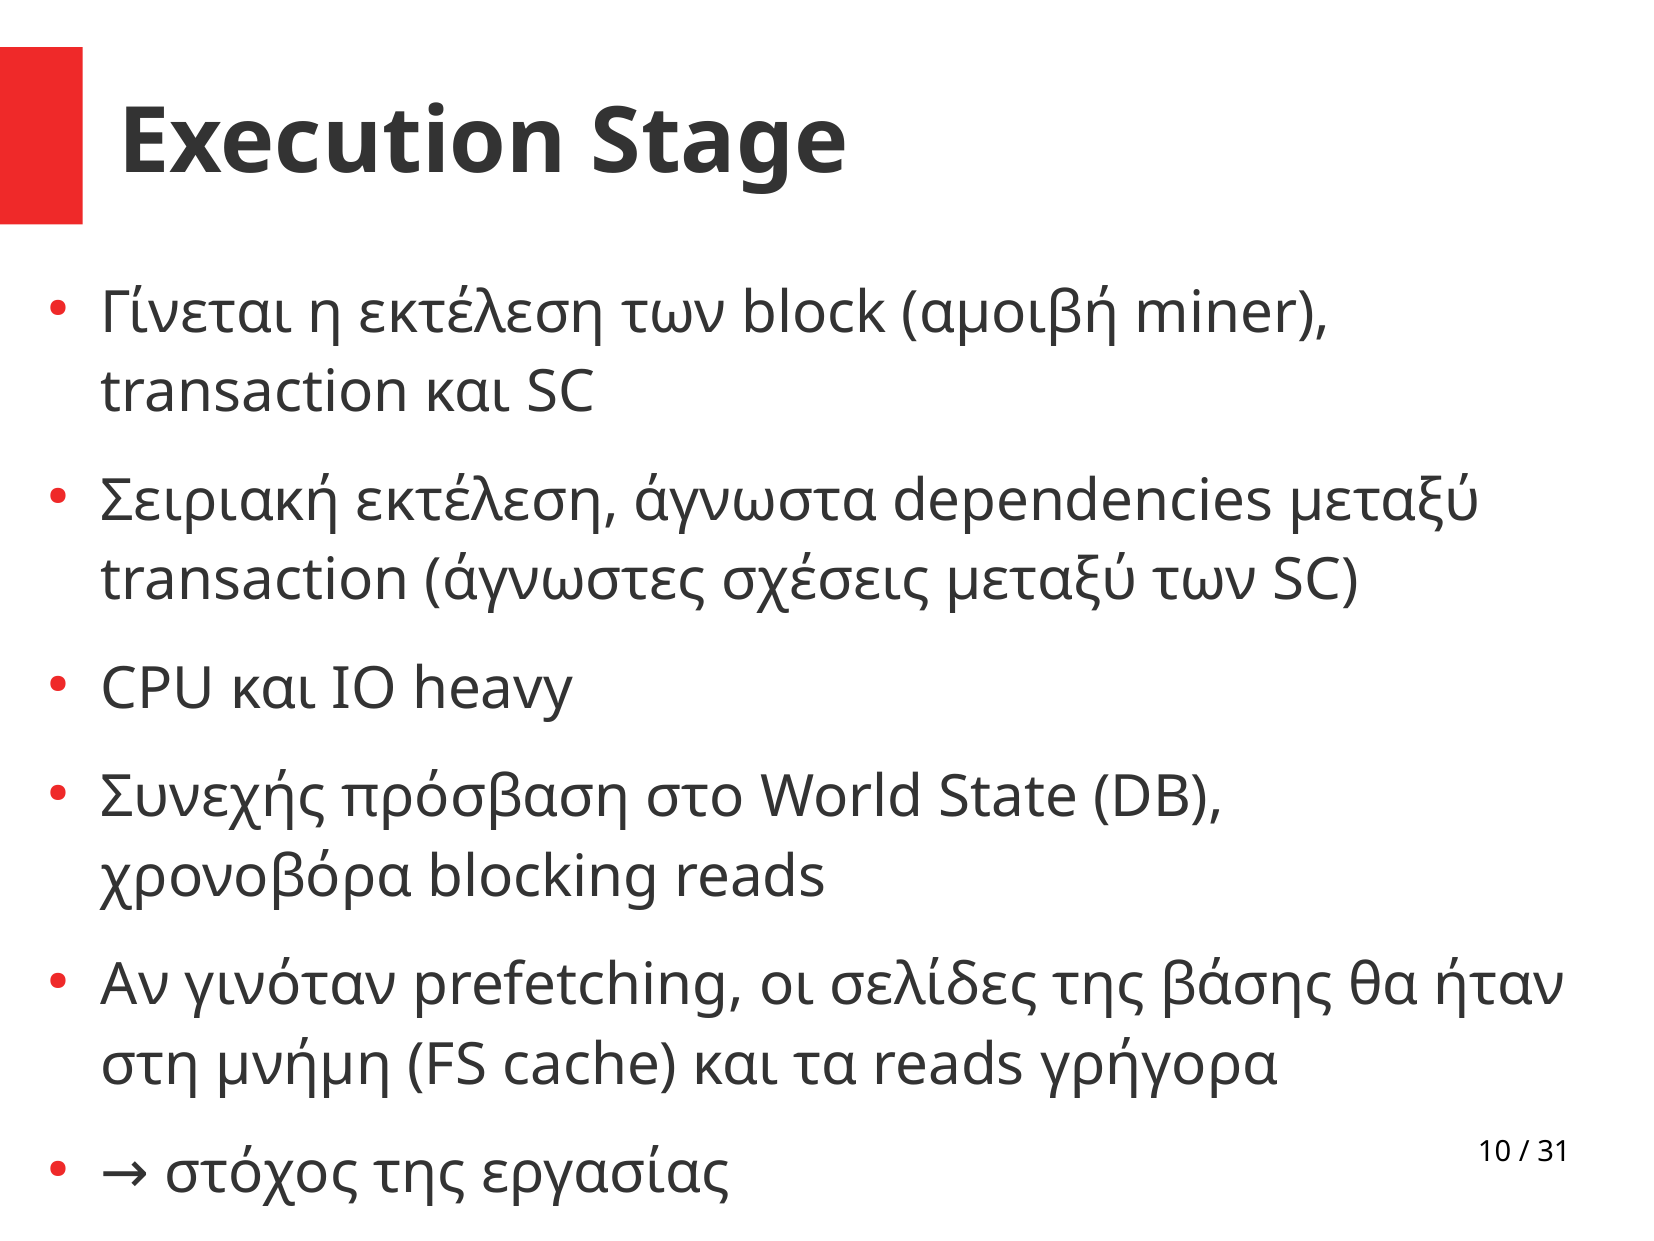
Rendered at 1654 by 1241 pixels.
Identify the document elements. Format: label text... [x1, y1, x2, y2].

list Γίνεται η εκτέλεση των block (αμοιβή miner), transaction και SC Σειριακή εκτέλεση, άγνωστα dependencies μεταξύ transaction (άγνωστες σχέσεις μεταξύ των SC) CPU και IO heavy Συνεχής πρόσβαση στο World State (DB), χρονοβόρα blocking reads Αν γινόταν prefetching, οι σελίδες της βάσης θα ήταν στη μνήμη (FS cache) και τα reads γρήγορα → στόχος της εργασίας [30, 270, 1621, 1066]
title Execution Stage [118, 33, 1571, 241]
